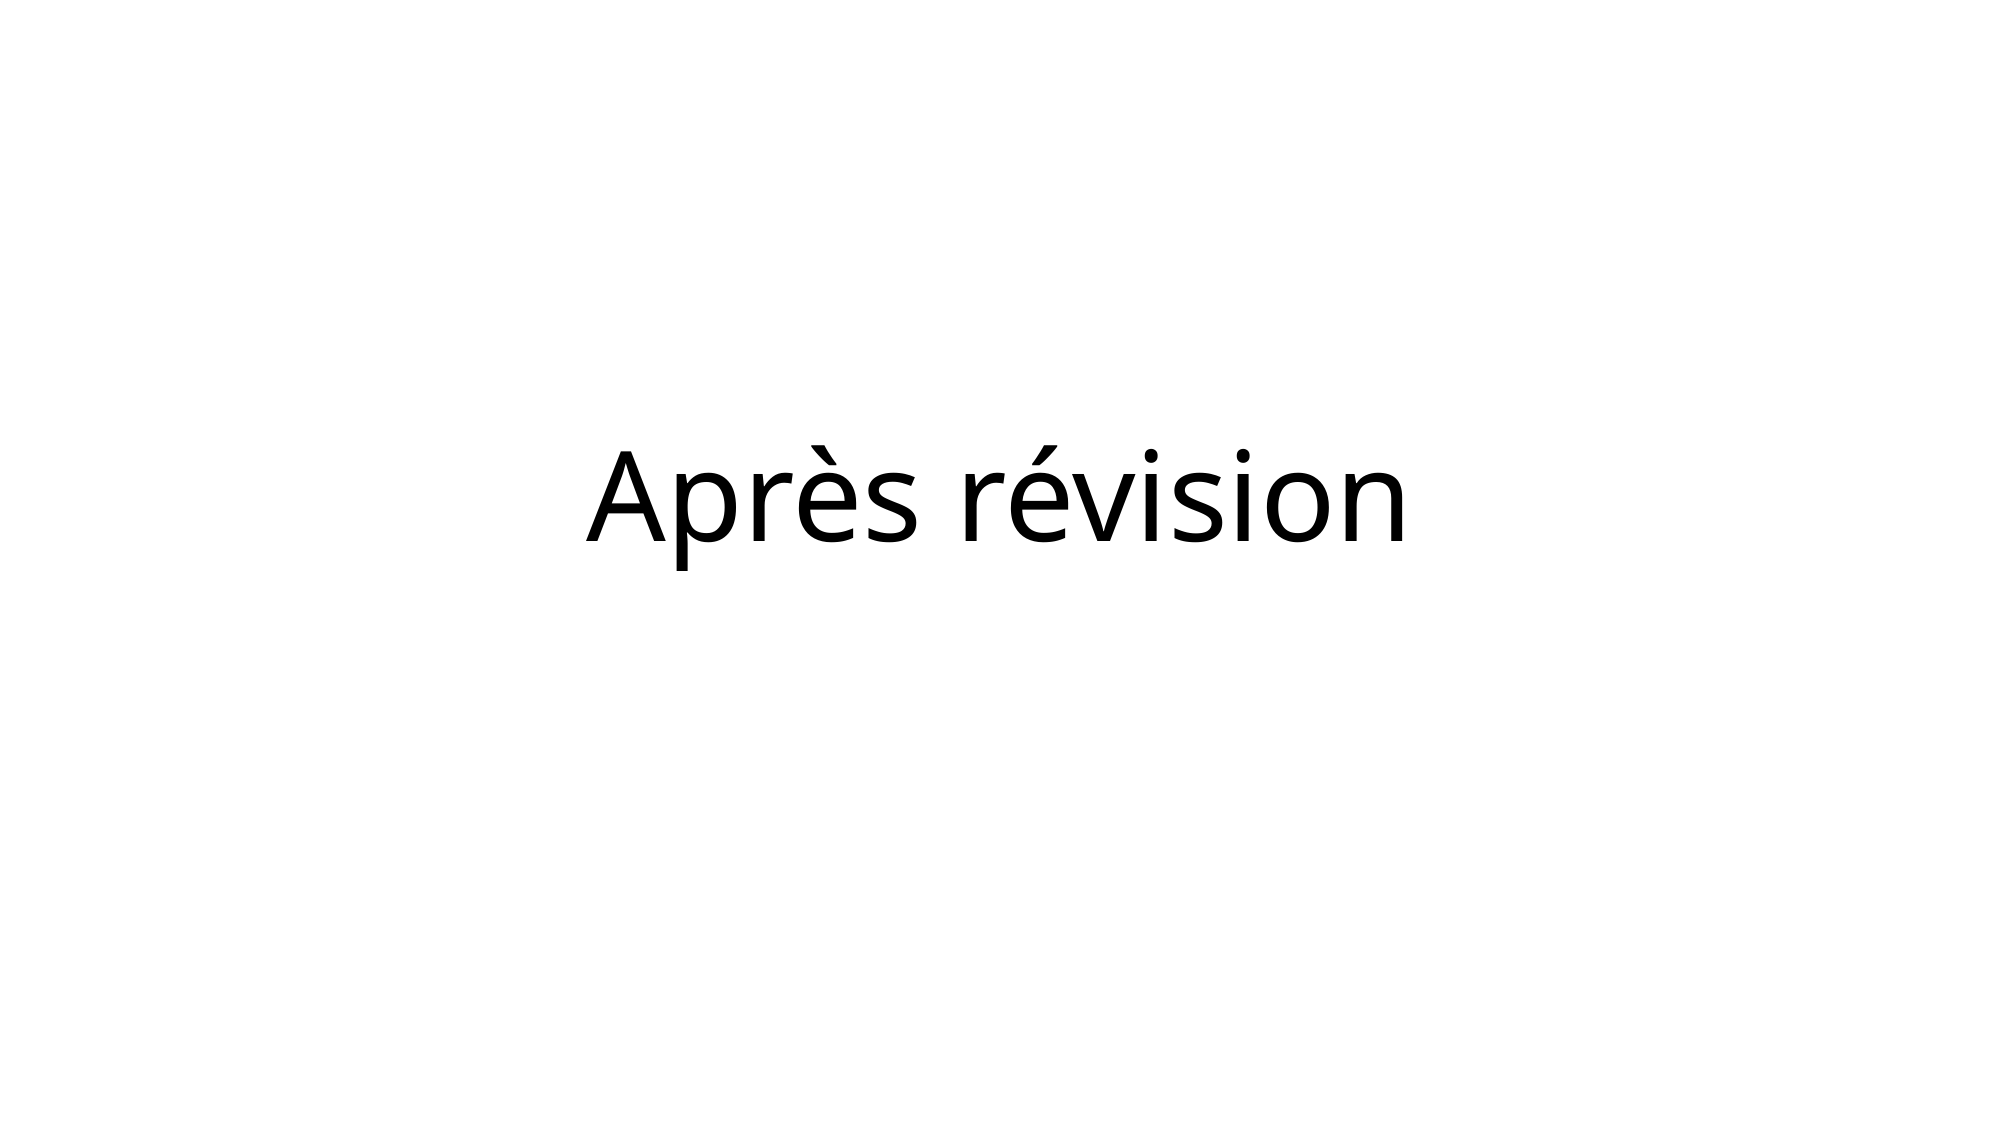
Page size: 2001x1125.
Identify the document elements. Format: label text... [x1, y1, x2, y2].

title Après révision [249, 184, 1750, 576]
